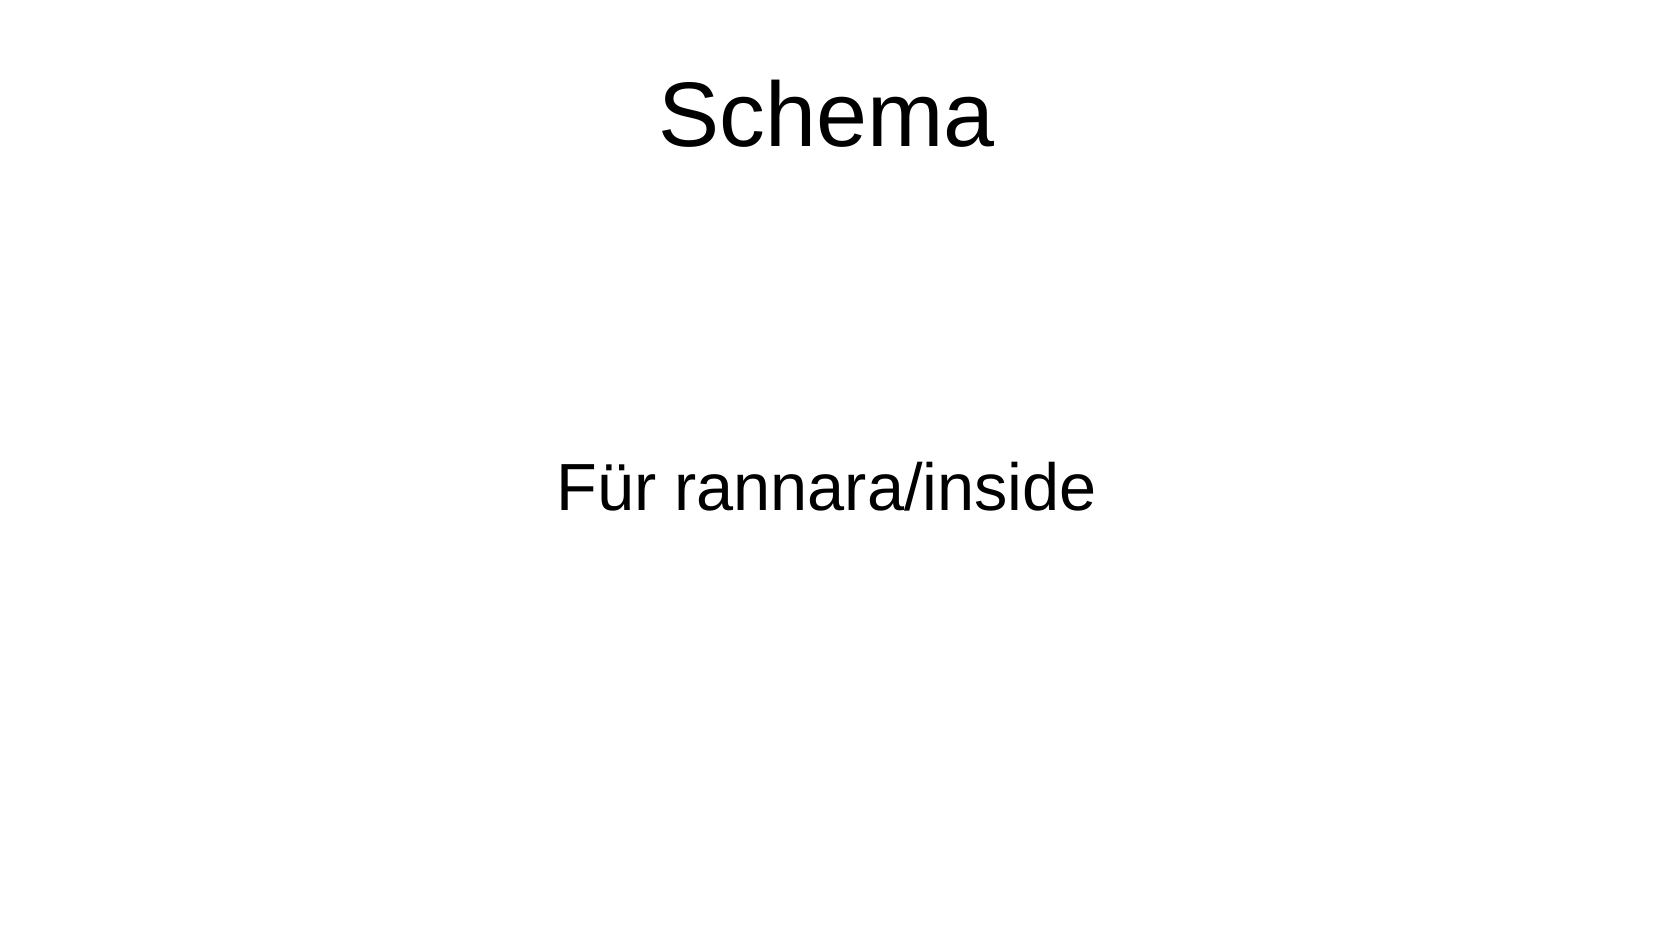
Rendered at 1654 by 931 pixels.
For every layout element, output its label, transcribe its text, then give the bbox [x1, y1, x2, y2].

title Schema [82, 37, 1571, 193]
subtitle Für rannara/inside [82, 217, 1571, 758]
